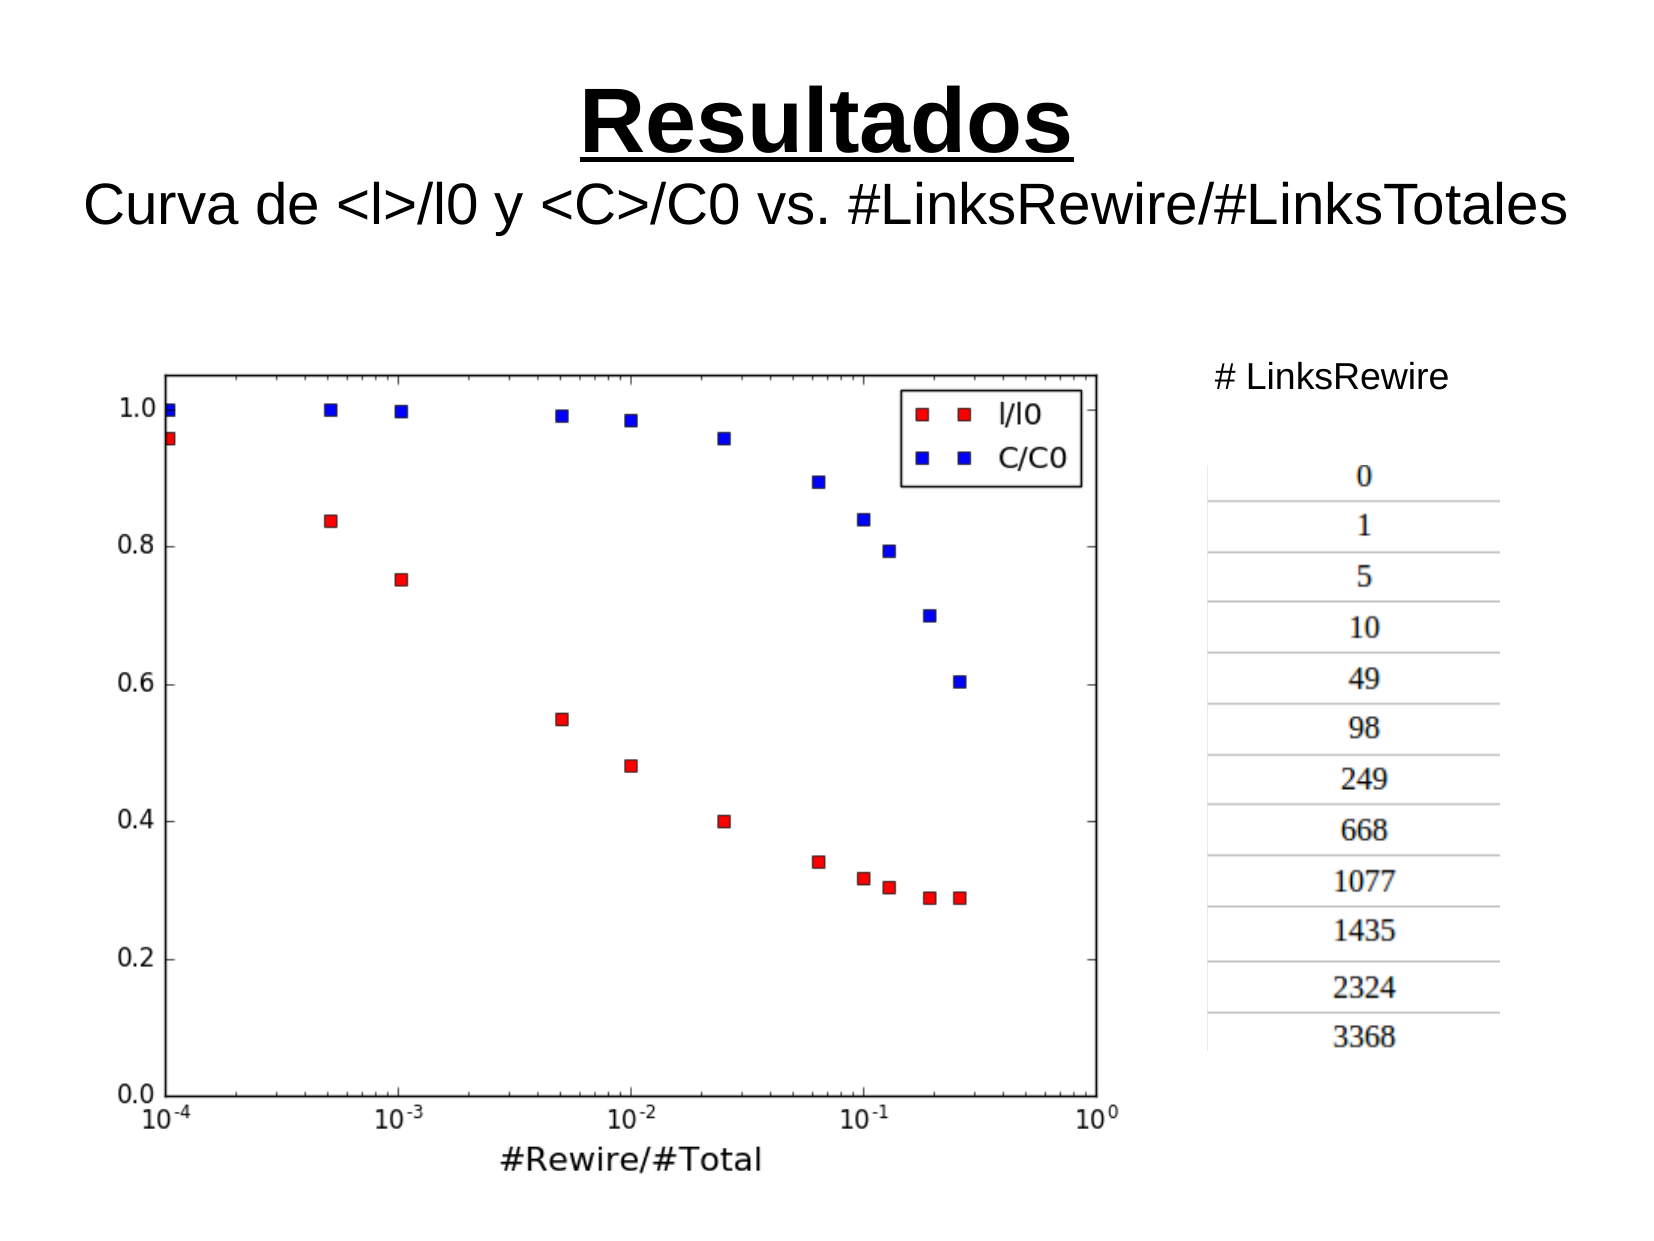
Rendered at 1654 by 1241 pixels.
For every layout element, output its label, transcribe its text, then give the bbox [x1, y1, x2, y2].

text_box # LinksRewire [1200, 348, 1576, 406]
title Resultados Curva de <l>/l0 y <C>/C0 vs. #LinksRewire/#LinksTotales [82, 49, 1571, 257]
picture [1207, 465, 1501, 1051]
picture [105, 331, 1126, 1186]
